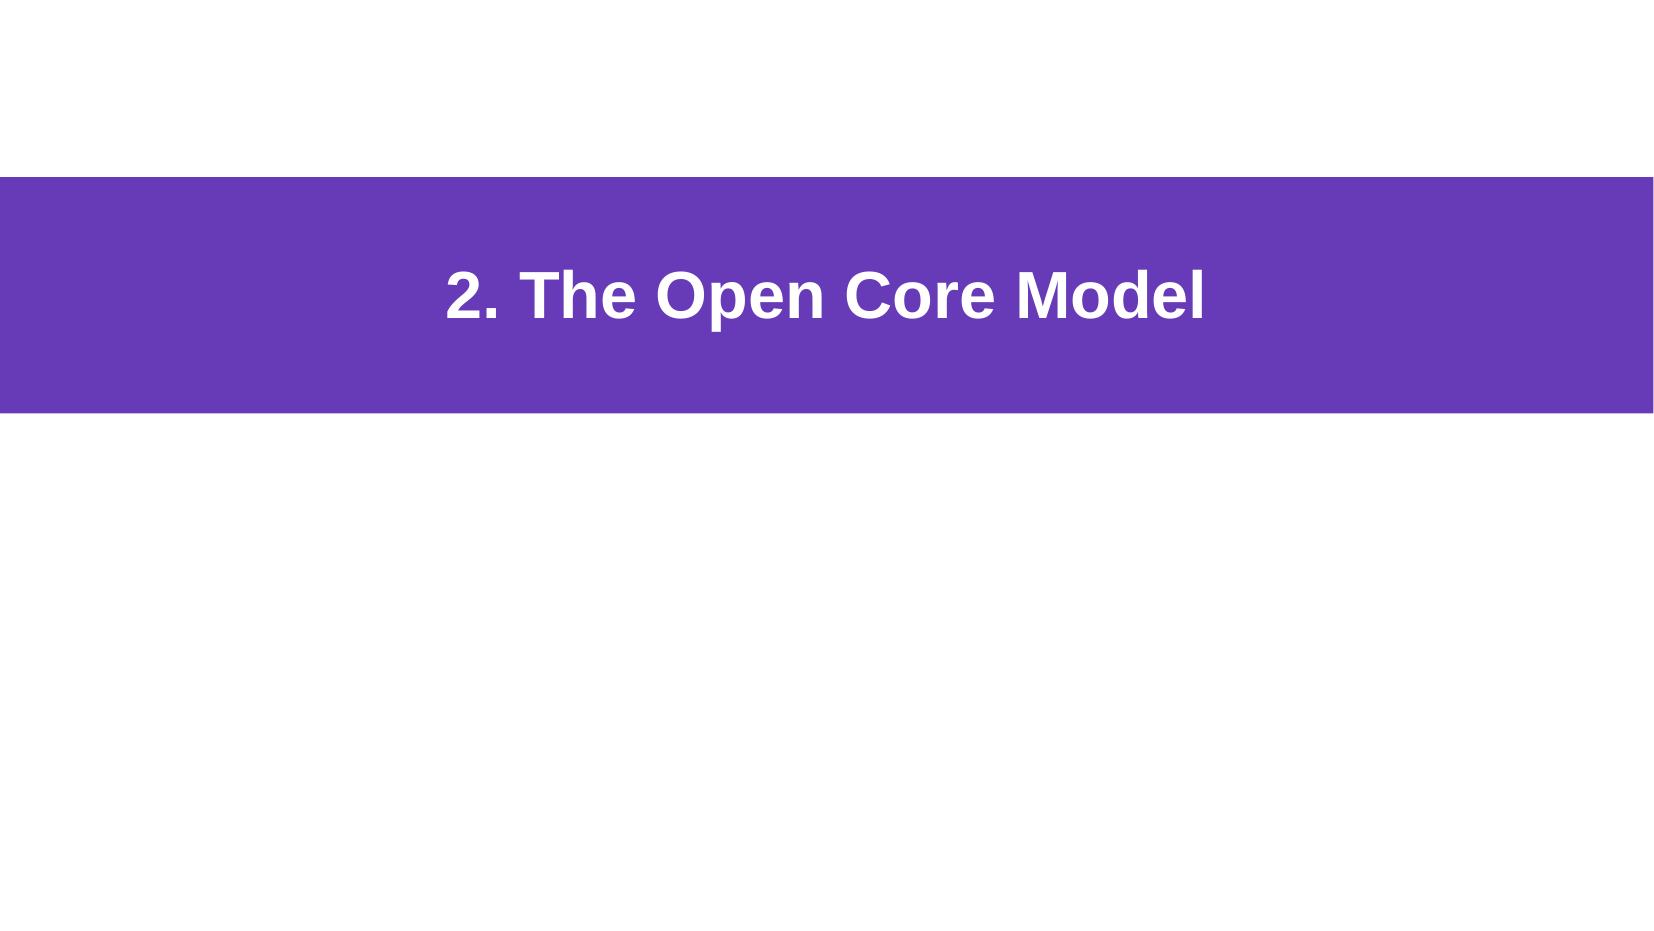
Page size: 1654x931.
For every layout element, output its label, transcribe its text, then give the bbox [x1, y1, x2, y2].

title 2. The Open Core Model [0, 177, 1654, 414]
